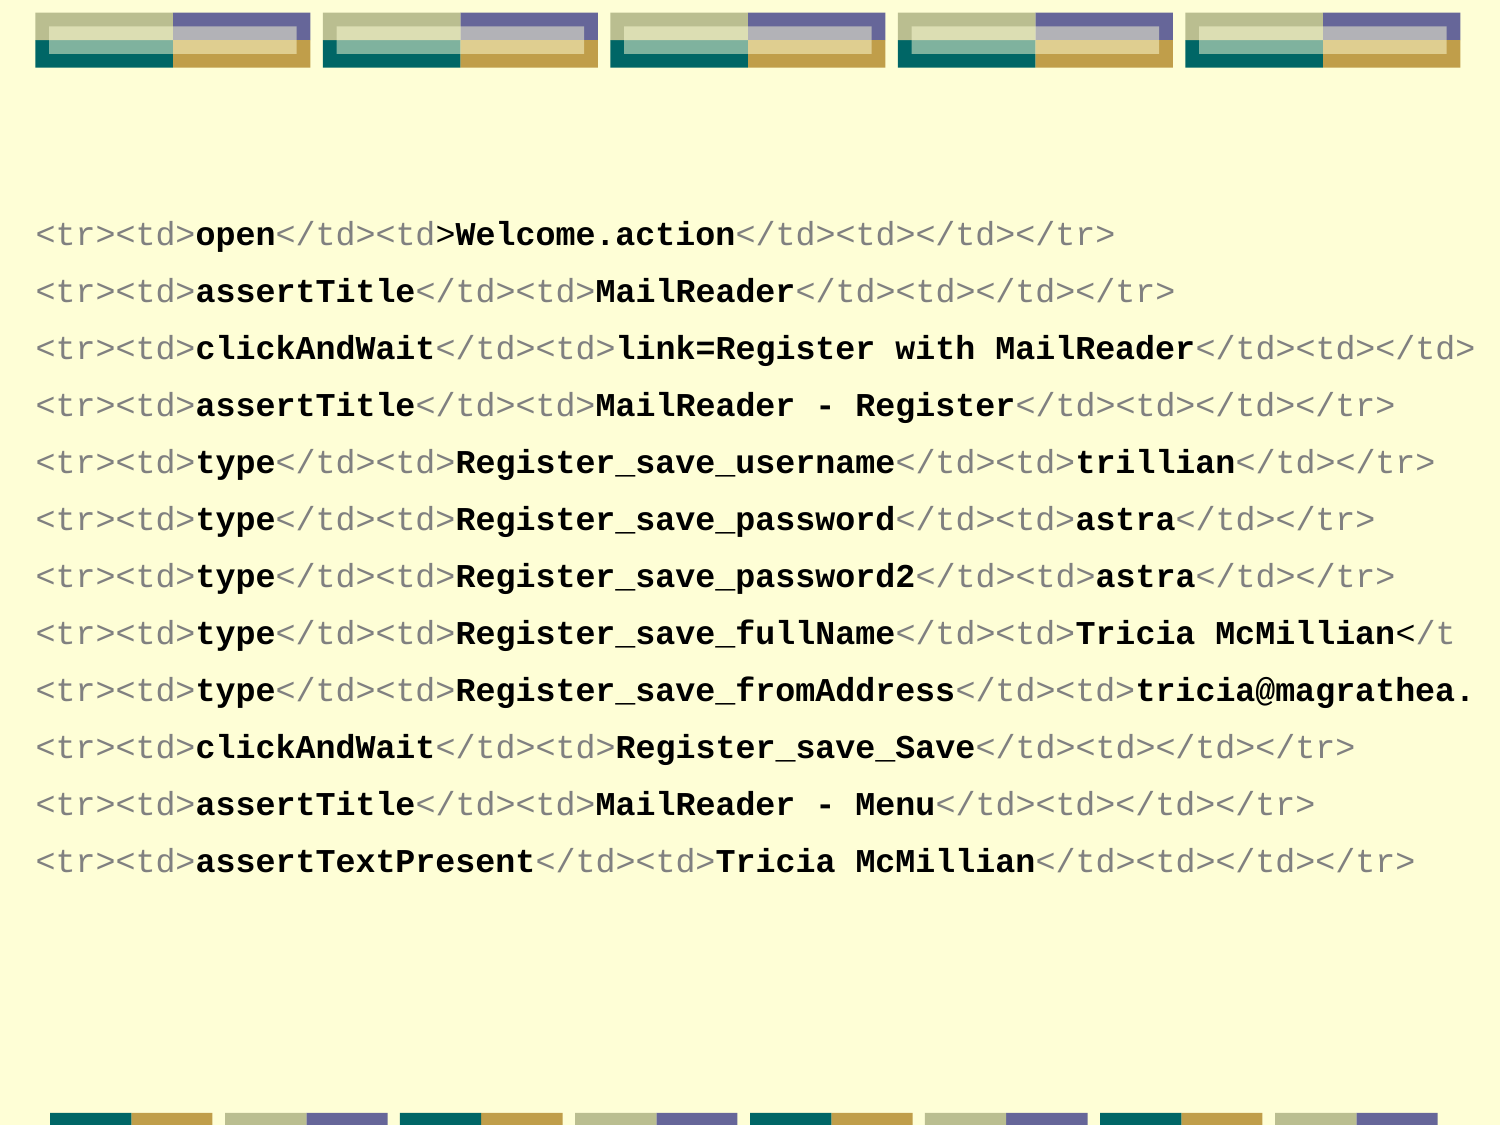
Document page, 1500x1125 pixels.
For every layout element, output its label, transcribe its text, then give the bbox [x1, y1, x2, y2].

subtitle <tr><td>open</td><td>Welcome.action</td><td></td></tr> <tr><td>assertTitle</td><td>MailReader</td><td></td></tr> <tr><td>clickAndWait</td><td>link=Register with MailReader</td><td></td> <tr><td>assertTitle</td><td>MailReader - Register</td><td></td></tr> <tr><td>type</td><td>Register_save_username</td><td>trillian</td></tr> <tr><td>type</td><td>Register_save_password</td><td>astra</td></tr> <tr><td>type</td><td>Register_save_password2</td><td>astra</td></tr> <tr><td>type</td><td>Register_save_fullName</td><td>Tricia McMillian</t <tr><td>type</td><td>Register_save_fromAddress</td><td>tricia@magrathea. <tr><td>clickAndWait</td><td>Register_save_Save</td><td></td></tr> <tr><td>assertTitle</td><td>MailReader - Menu</td><td></td></tr> <tr><td>assertTextPresent</td><td>Tricia McMillian</td><td></td></tr> [35, 125, 1478, 1045]
